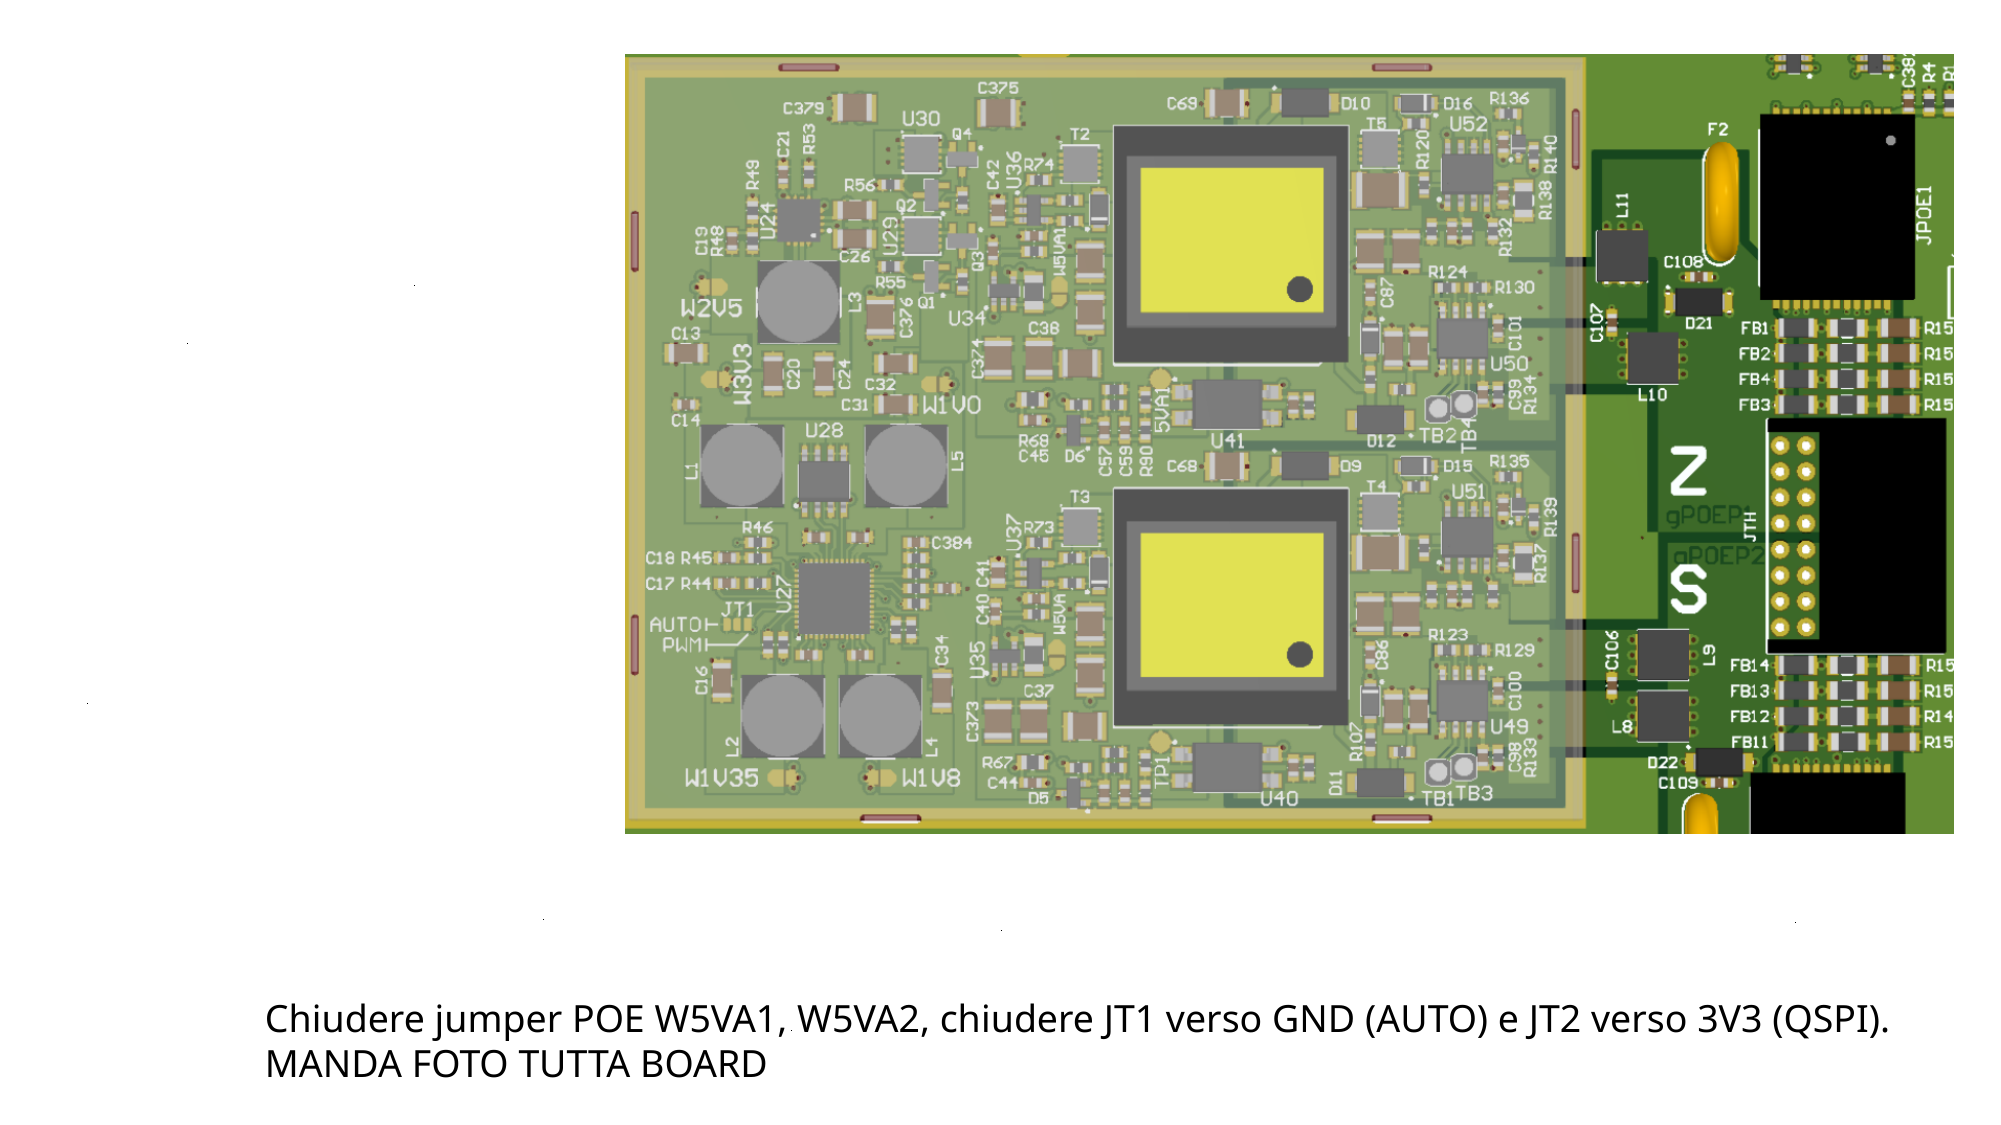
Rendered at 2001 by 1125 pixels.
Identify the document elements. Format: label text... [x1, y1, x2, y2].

text_box Chiudere jumper POE W5VA1, W5VA2, chiudere JT1 verso GND (AUTO) e JT2 verso 3V3 (QSPI). MANDA FOTO TUTTA BOARD [249, 987, 1793, 1094]
picture [625, 54, 1954, 835]
